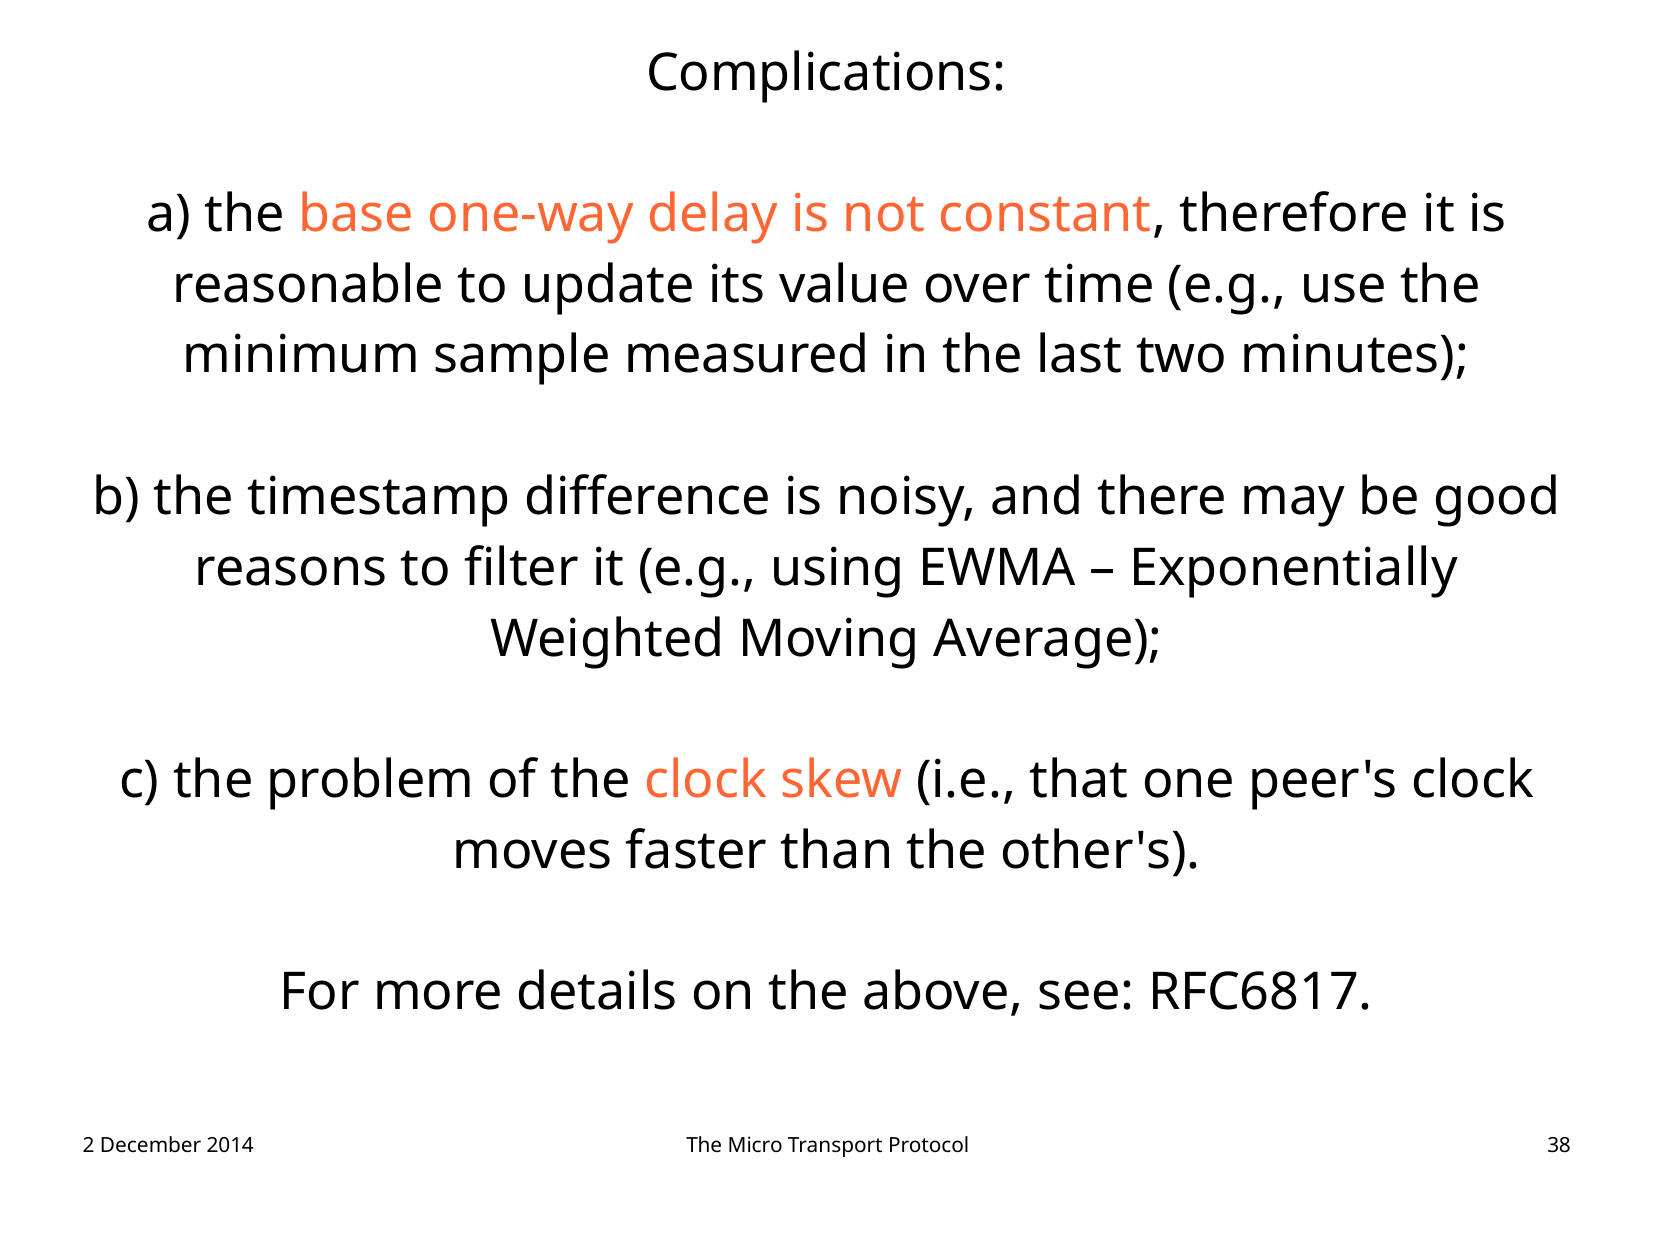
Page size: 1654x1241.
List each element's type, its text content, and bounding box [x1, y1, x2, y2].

subtitle Complications: a) the base one-way delay is not constant, therefore it is reasonable to update its value over time (e.g., use the minimum sample measured in the last two minutes); b) the timestamp difference is noisy, and there may be good reasons to filter it (e.g., using EWMA – Exponentially Weighted Moving Average); c) the problem of the clock skew (i.e., that one peer's clock moves faster than the other's). For more details on the above, see: RFC6817. [82, 36, 1571, 1024]
